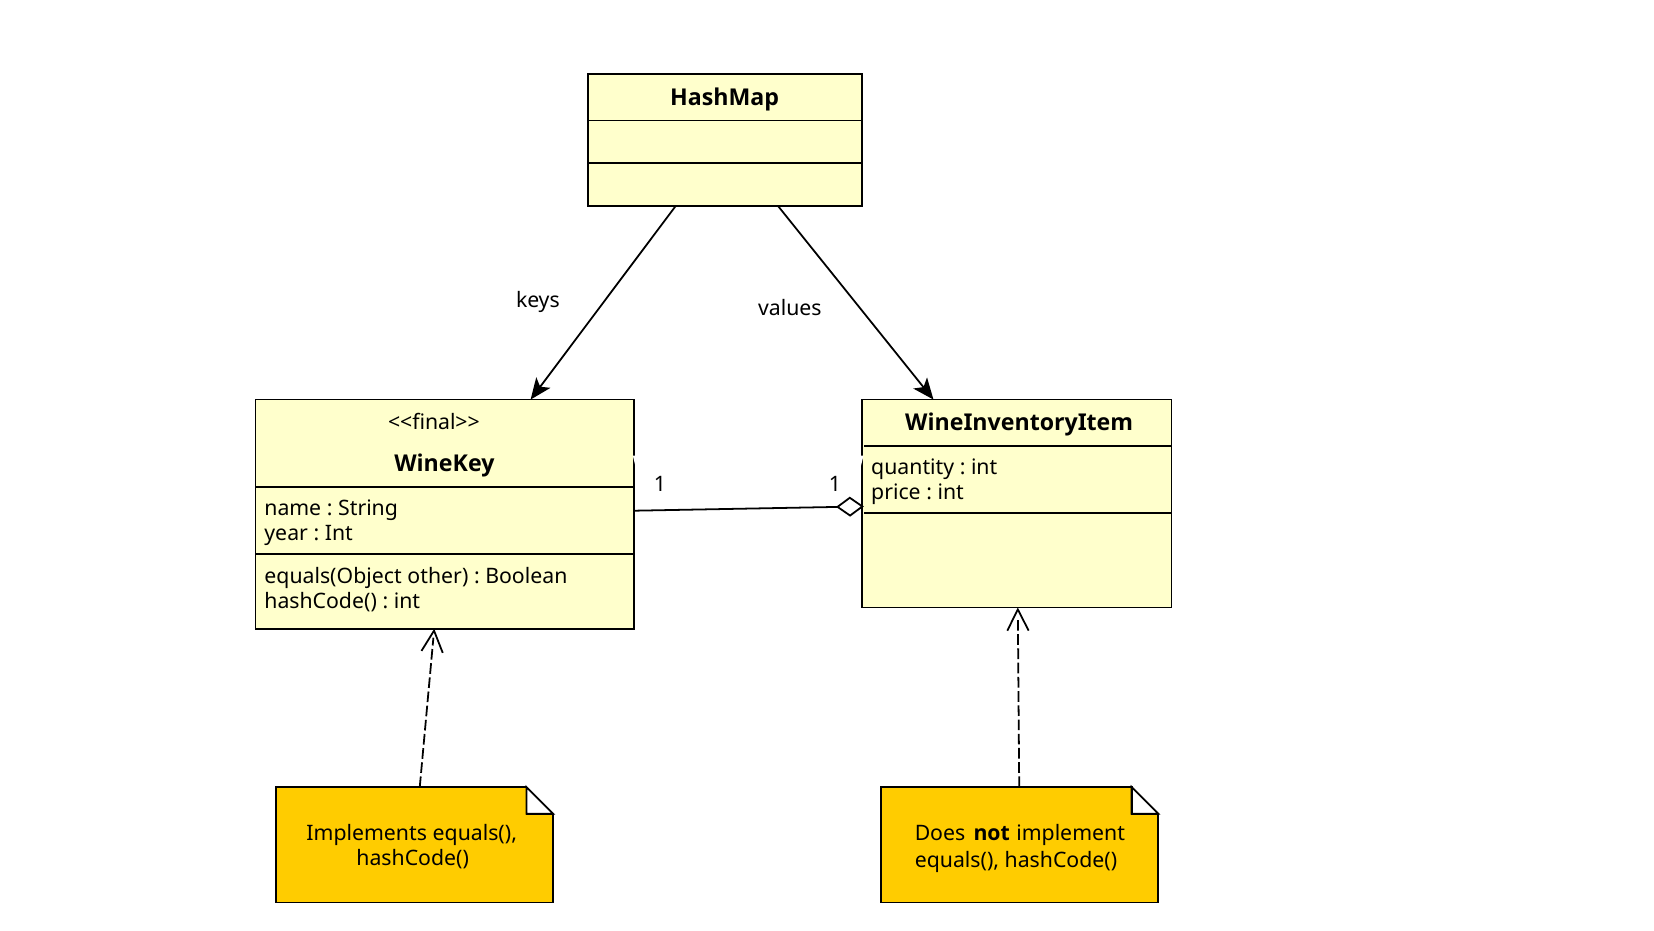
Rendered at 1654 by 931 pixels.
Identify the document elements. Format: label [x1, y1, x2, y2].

picture [226, 45, 1201, 931]
